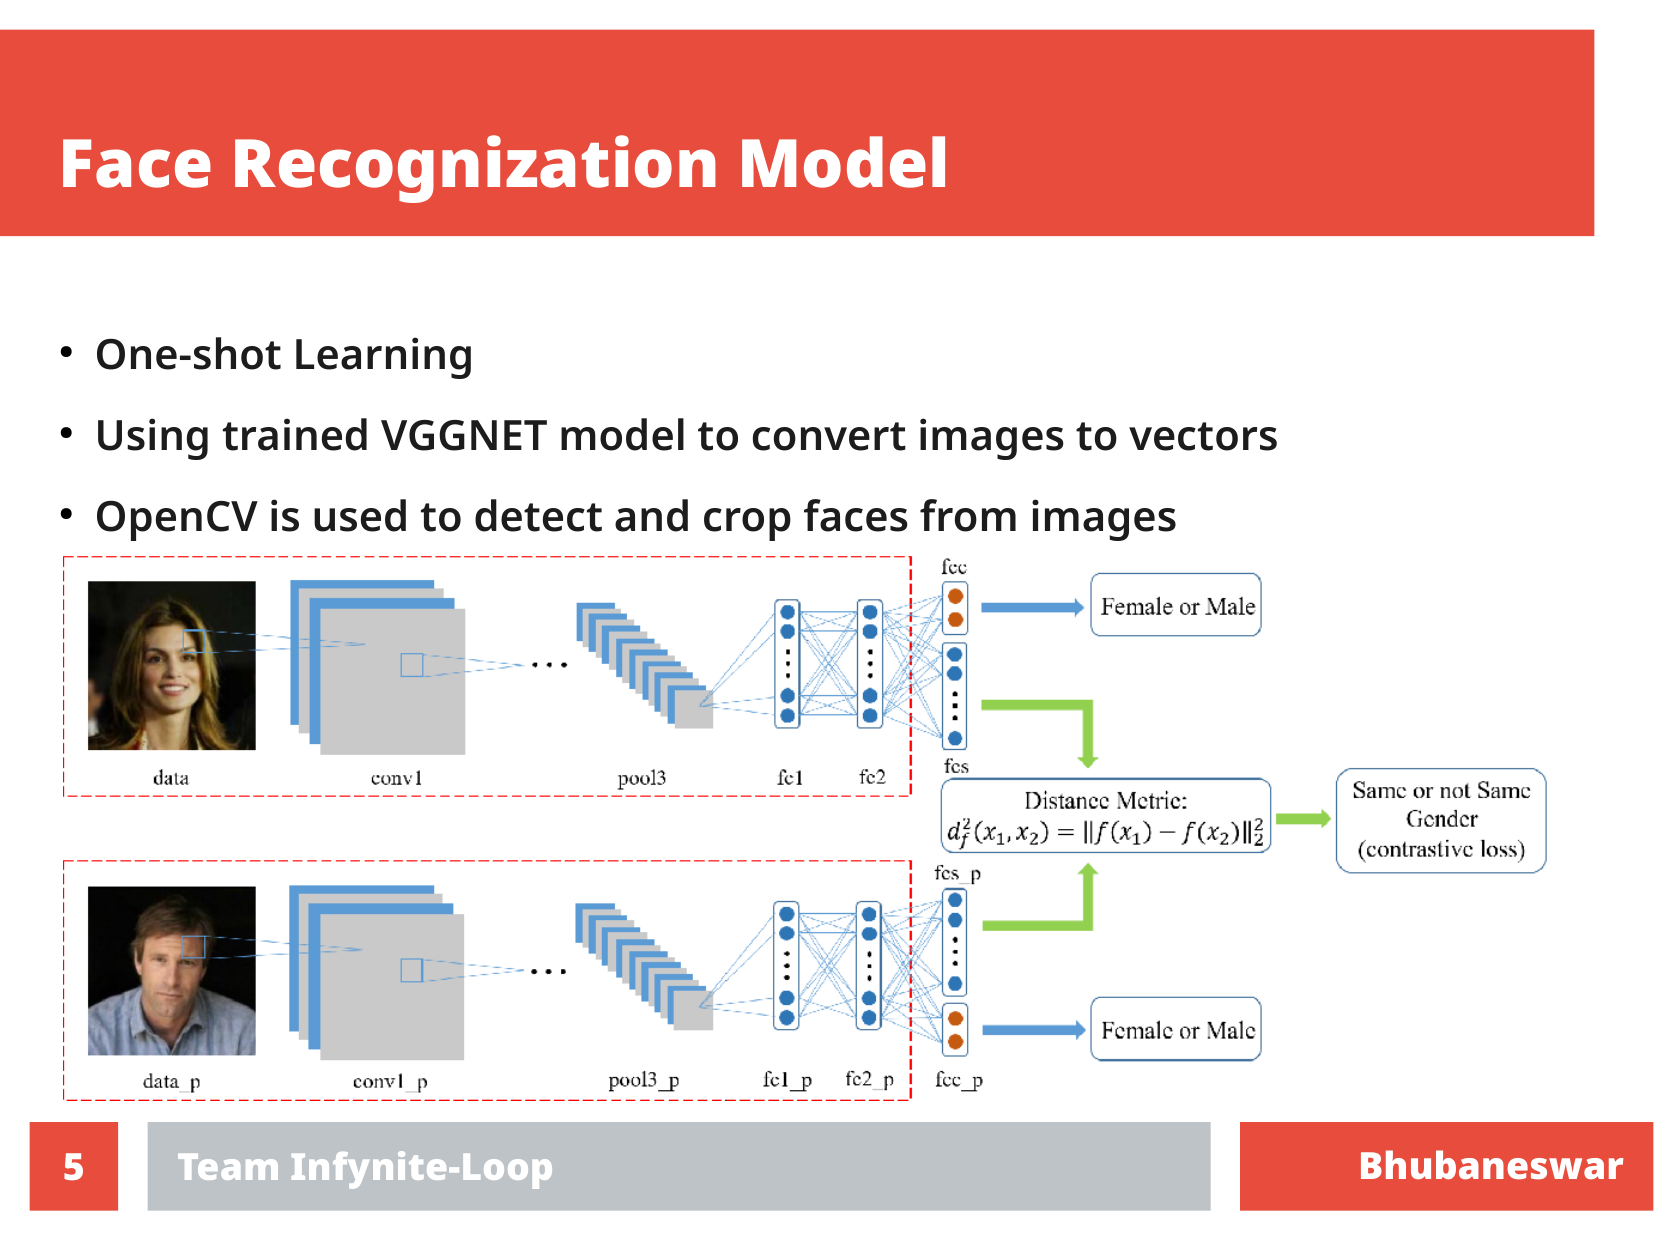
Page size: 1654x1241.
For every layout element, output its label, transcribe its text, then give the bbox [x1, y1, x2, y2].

title Face Recognization Model [59, 59, 1595, 207]
list One-shot Learning Using trained VGGNET model to convert images to vectors OpenCV is used to detect and crop faces from images [59, 324, 1565, 1093]
picture [63, 555, 1548, 1101]
